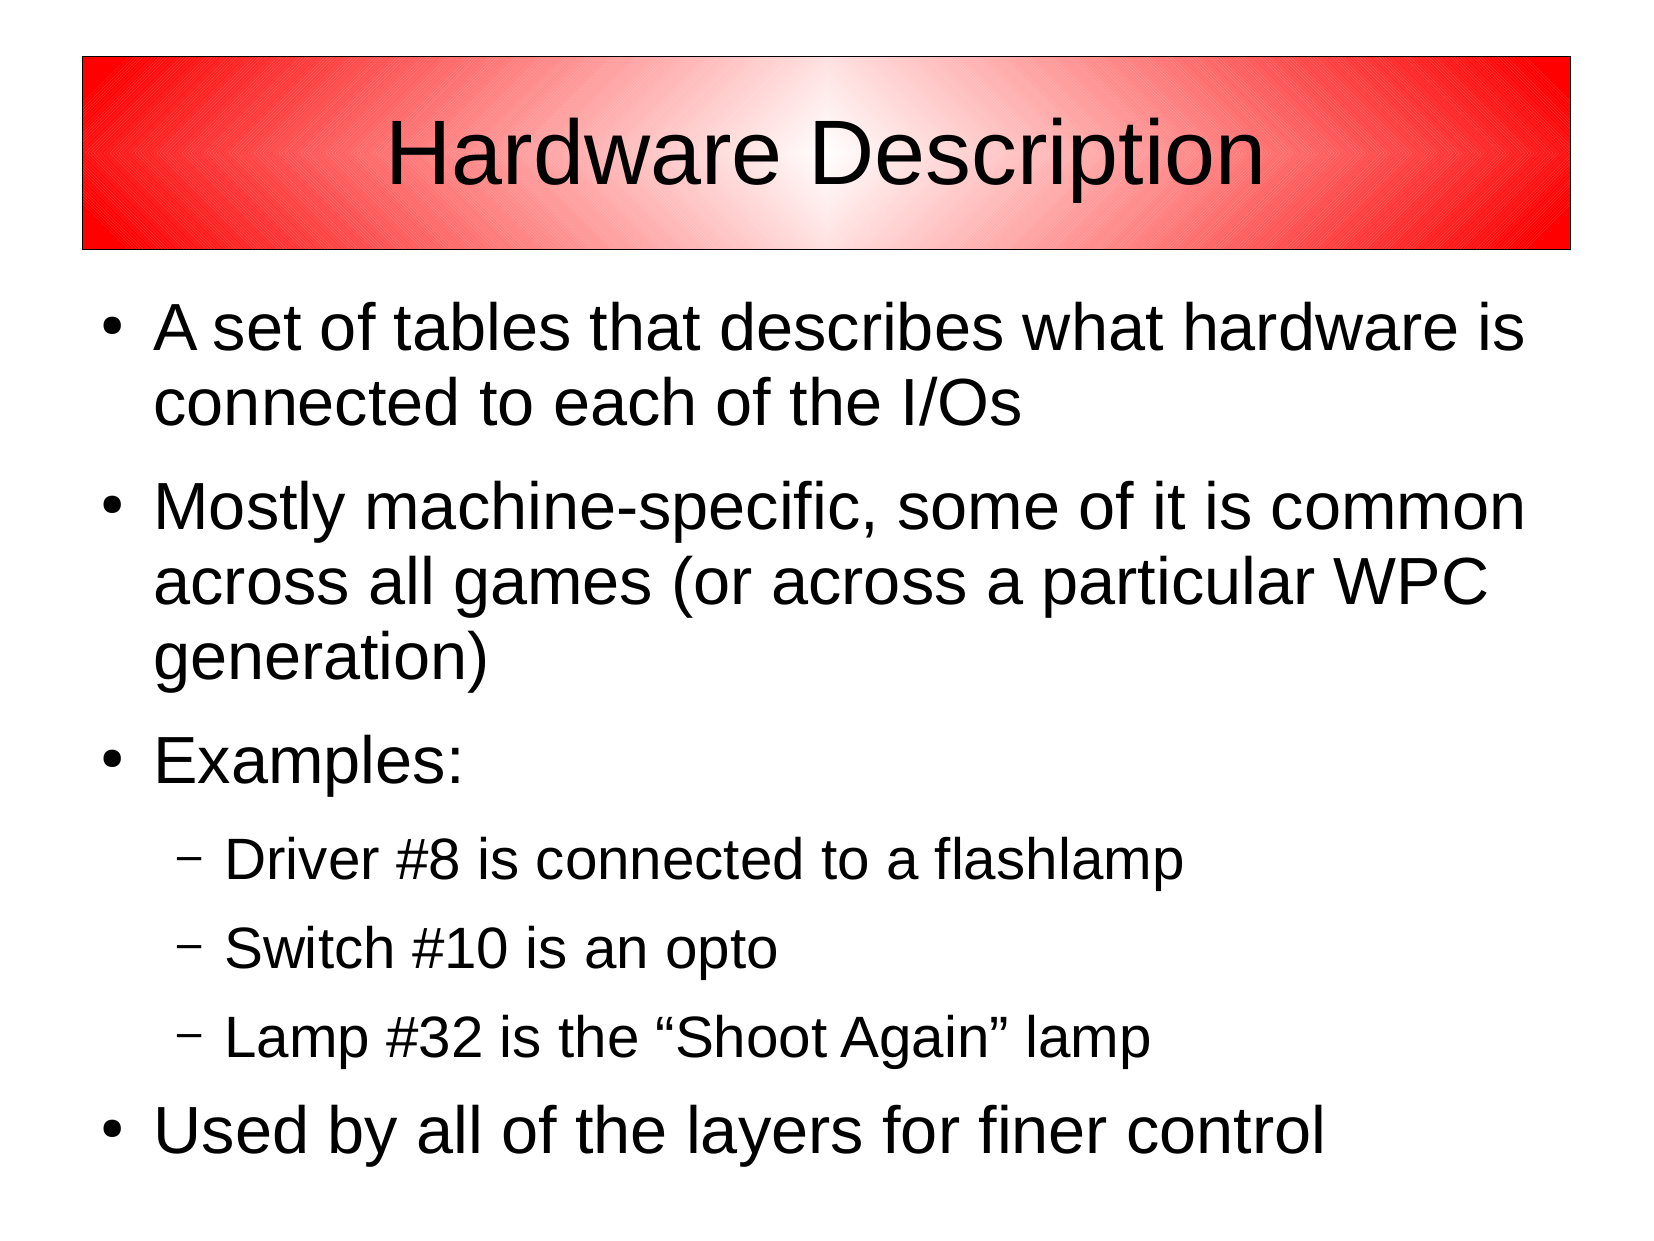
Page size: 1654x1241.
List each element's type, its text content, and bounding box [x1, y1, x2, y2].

list A set of tables that describes what hardware is connected to each of the I/Os Mostly machine-specific, some of it is common across all games (or across a particular WPC generation) Examples: Driver #8 is connected to a flashlamp Switch #10 is an opto Lamp #32 is the “Shoot Again” lamp Used by all of the layers for finer control [82, 290, 1571, 1169]
title Hardware Description [82, 56, 1571, 250]
